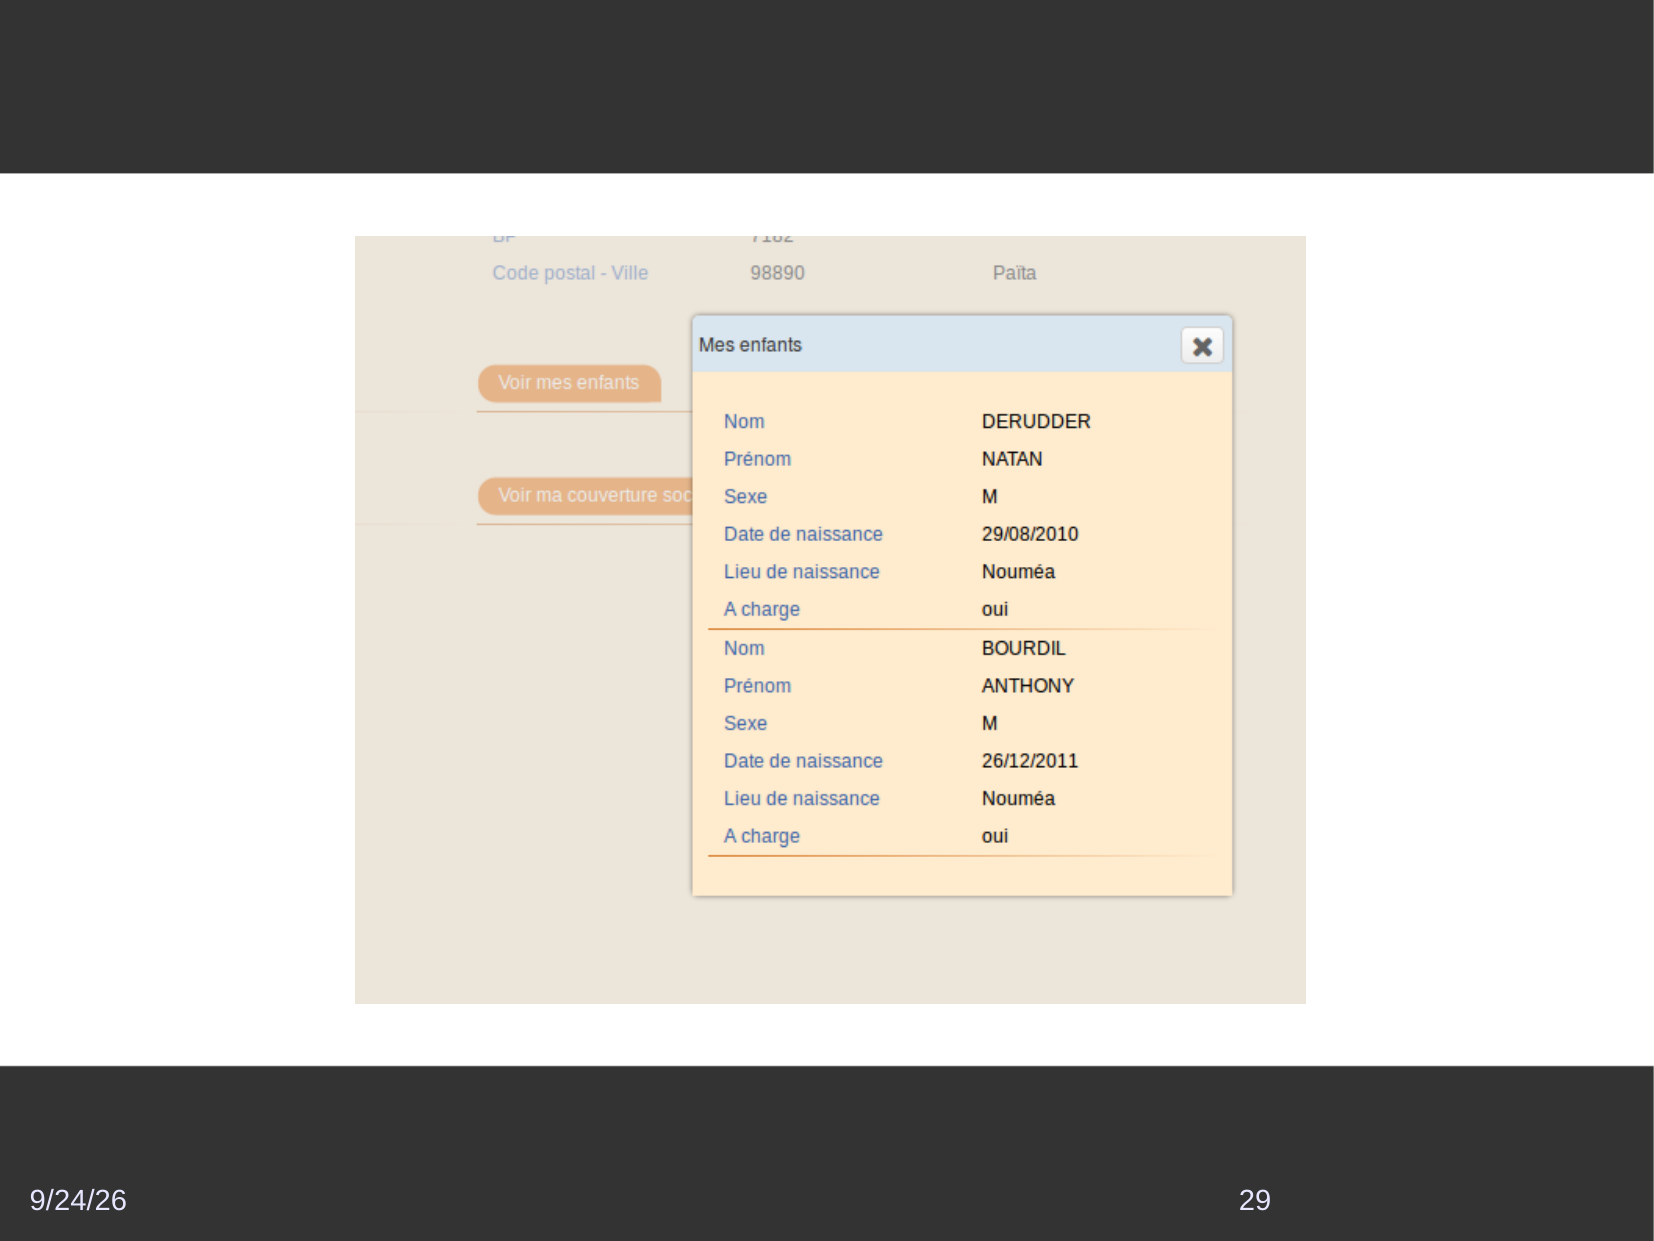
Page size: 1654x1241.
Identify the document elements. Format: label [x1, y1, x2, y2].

picture [355, 236, 1306, 1004]
text_box [29, 1181, 566, 1241]
text_box [1238, 1181, 1625, 1241]
